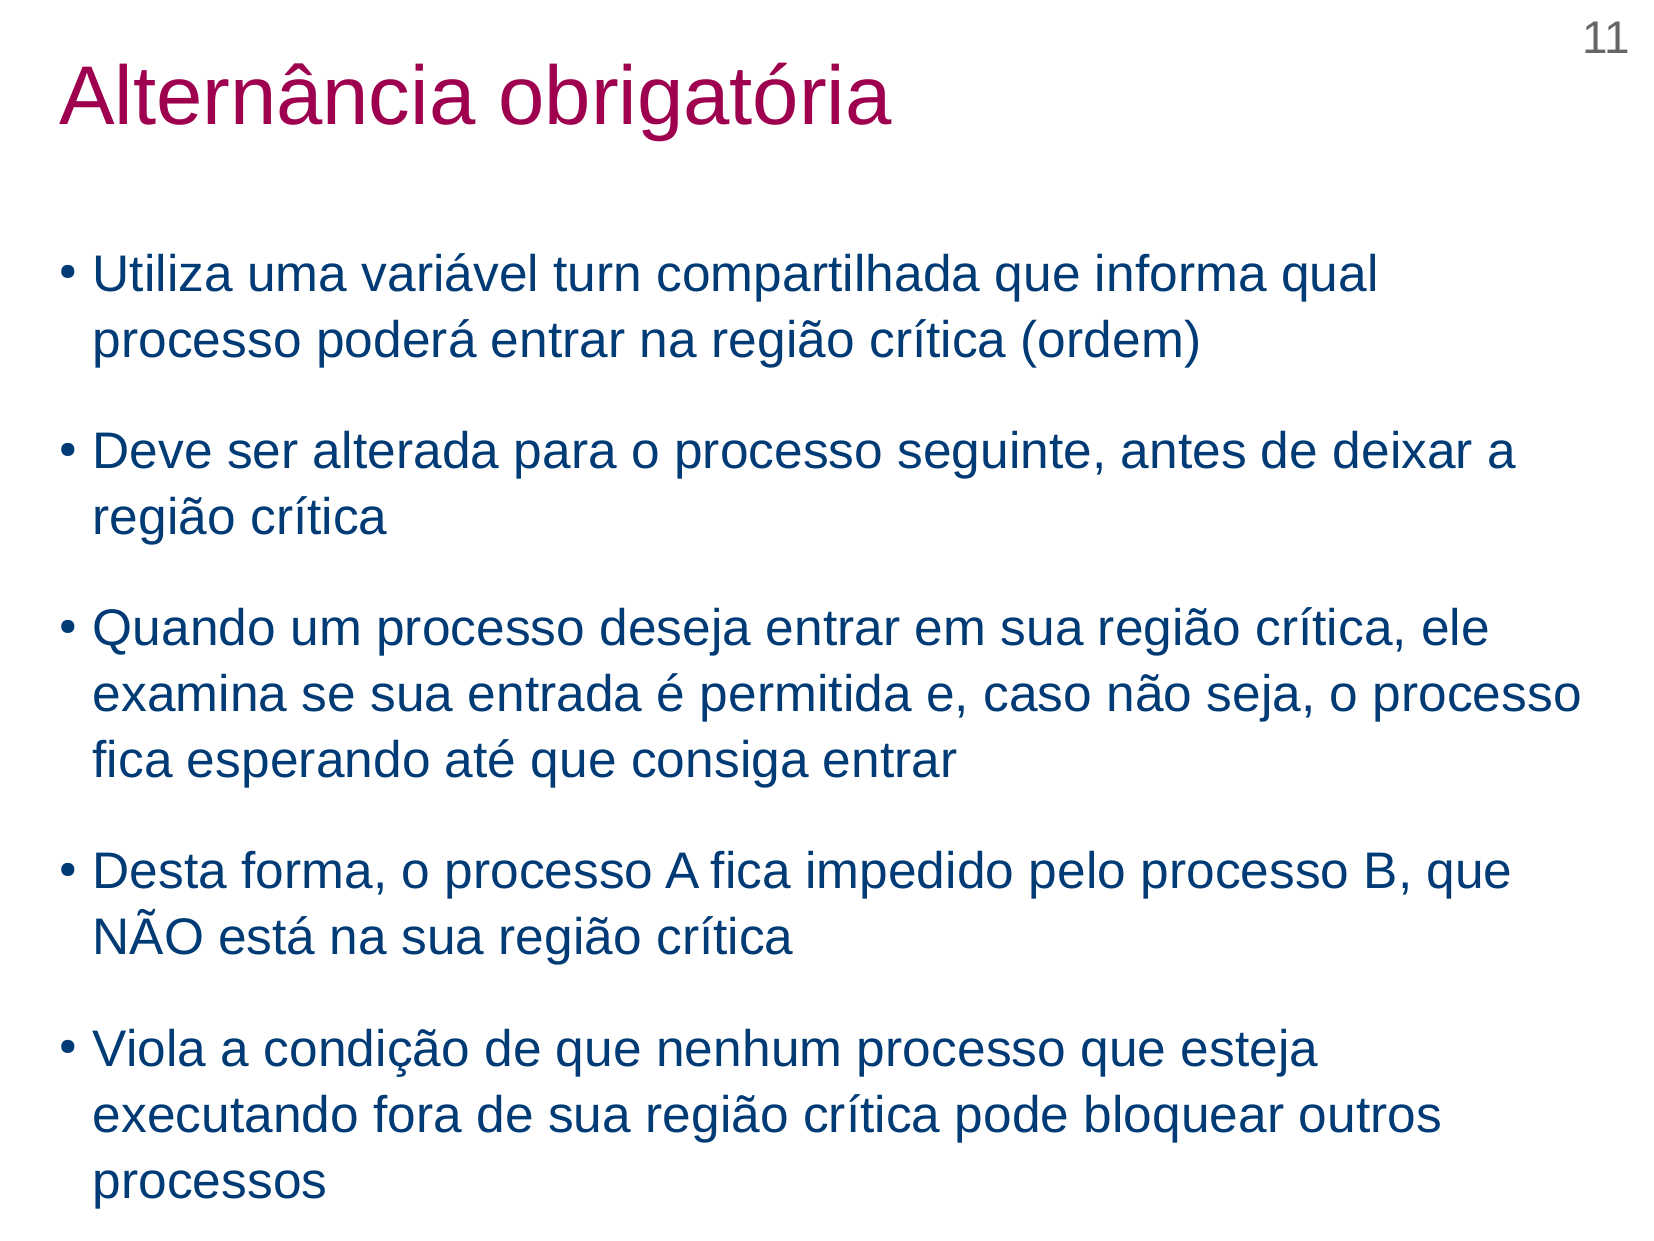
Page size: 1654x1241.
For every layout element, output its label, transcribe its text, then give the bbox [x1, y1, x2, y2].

list Utiliza uma variável turn compartilhada que informa qual processo poderá entrar na região crítica (ordem) Deve ser alterada para o processo seguinte, antes de deixar a região crítica Quando um processo deseja entrar em sua região crítica, ele examina se sua entrada é permitida e, caso não seja, o processo fica esperando até que consiga entrar Desta forma, o processo A fica impedido pelo processo B, que NÃO está na sua região crítica Viola a condição de que nenhum processo que esteja executando fora de sua região crítica pode bloquear outros processos [59, 236, 1595, 1211]
title Alternância obrigatória [59, 29, 1595, 148]
